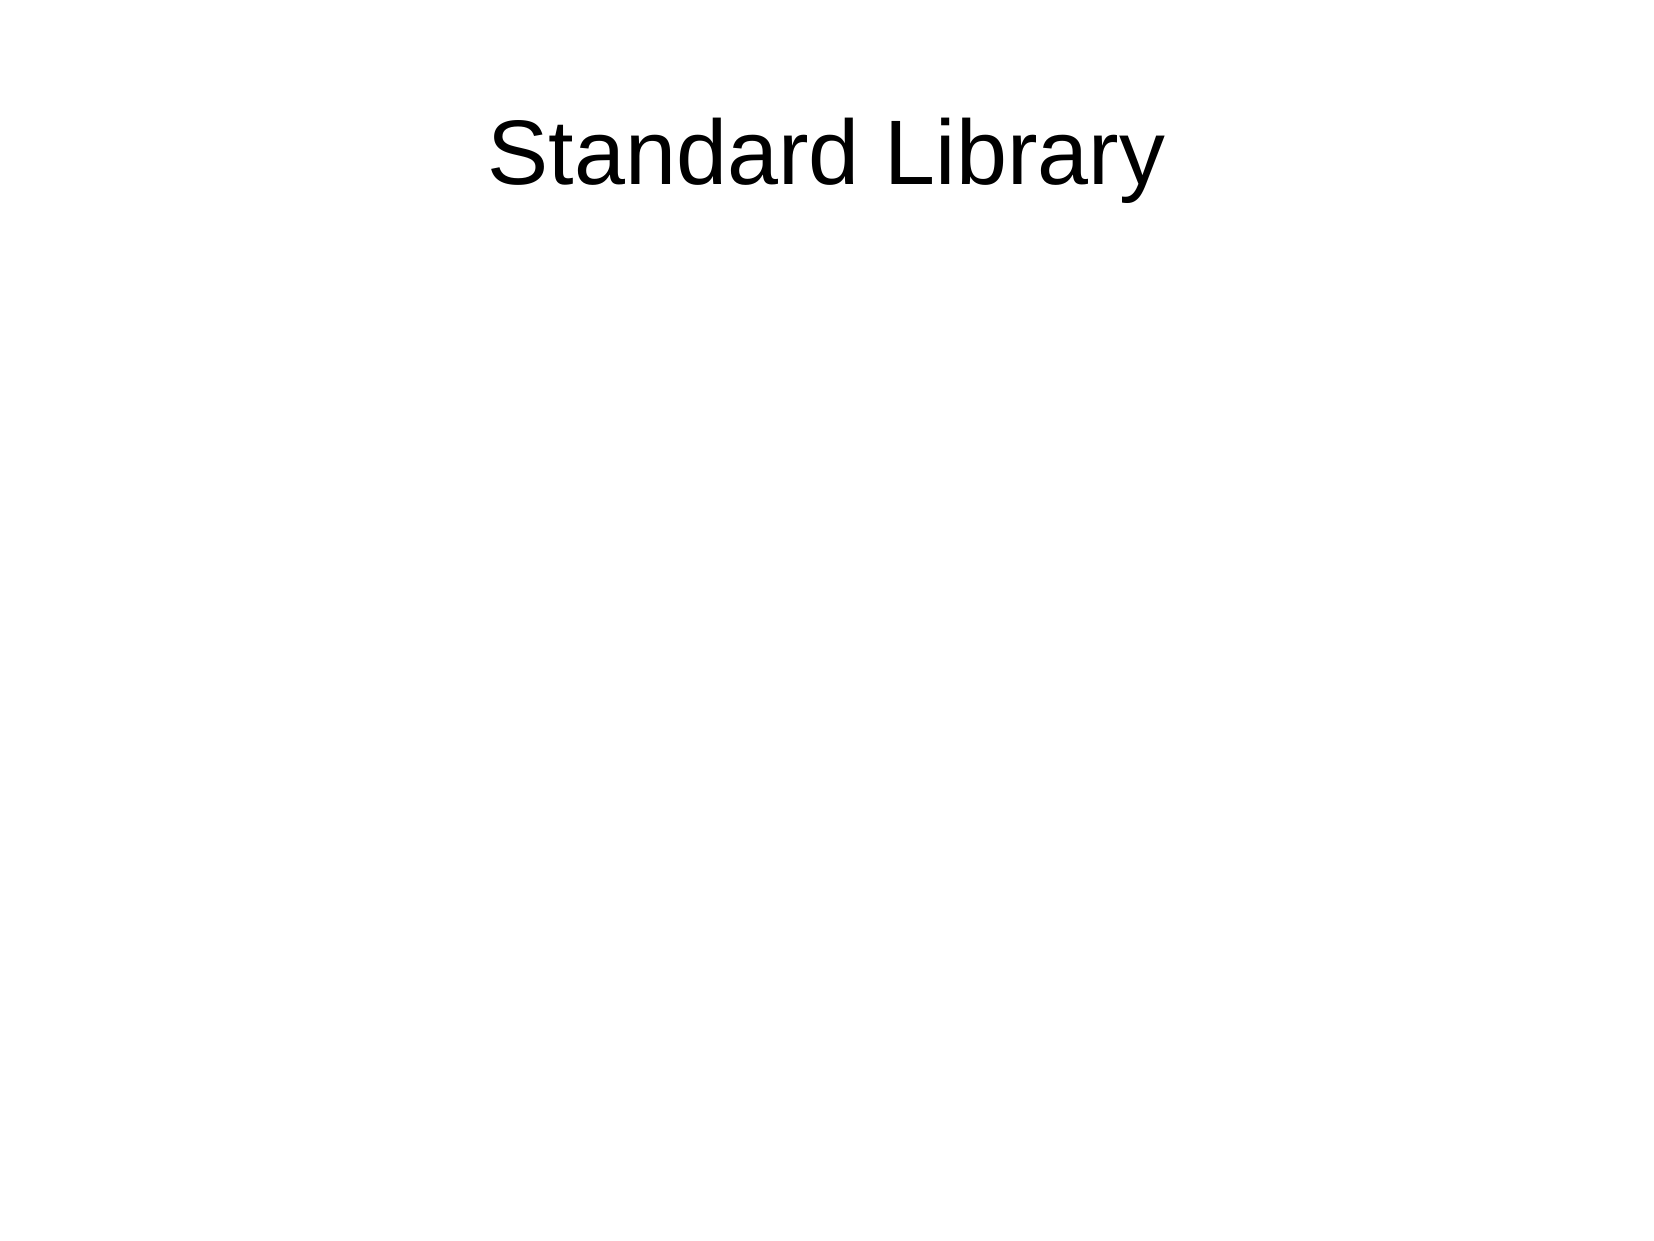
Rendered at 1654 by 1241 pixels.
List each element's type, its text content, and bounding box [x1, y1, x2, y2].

title Standard Library [82, 49, 1571, 257]
